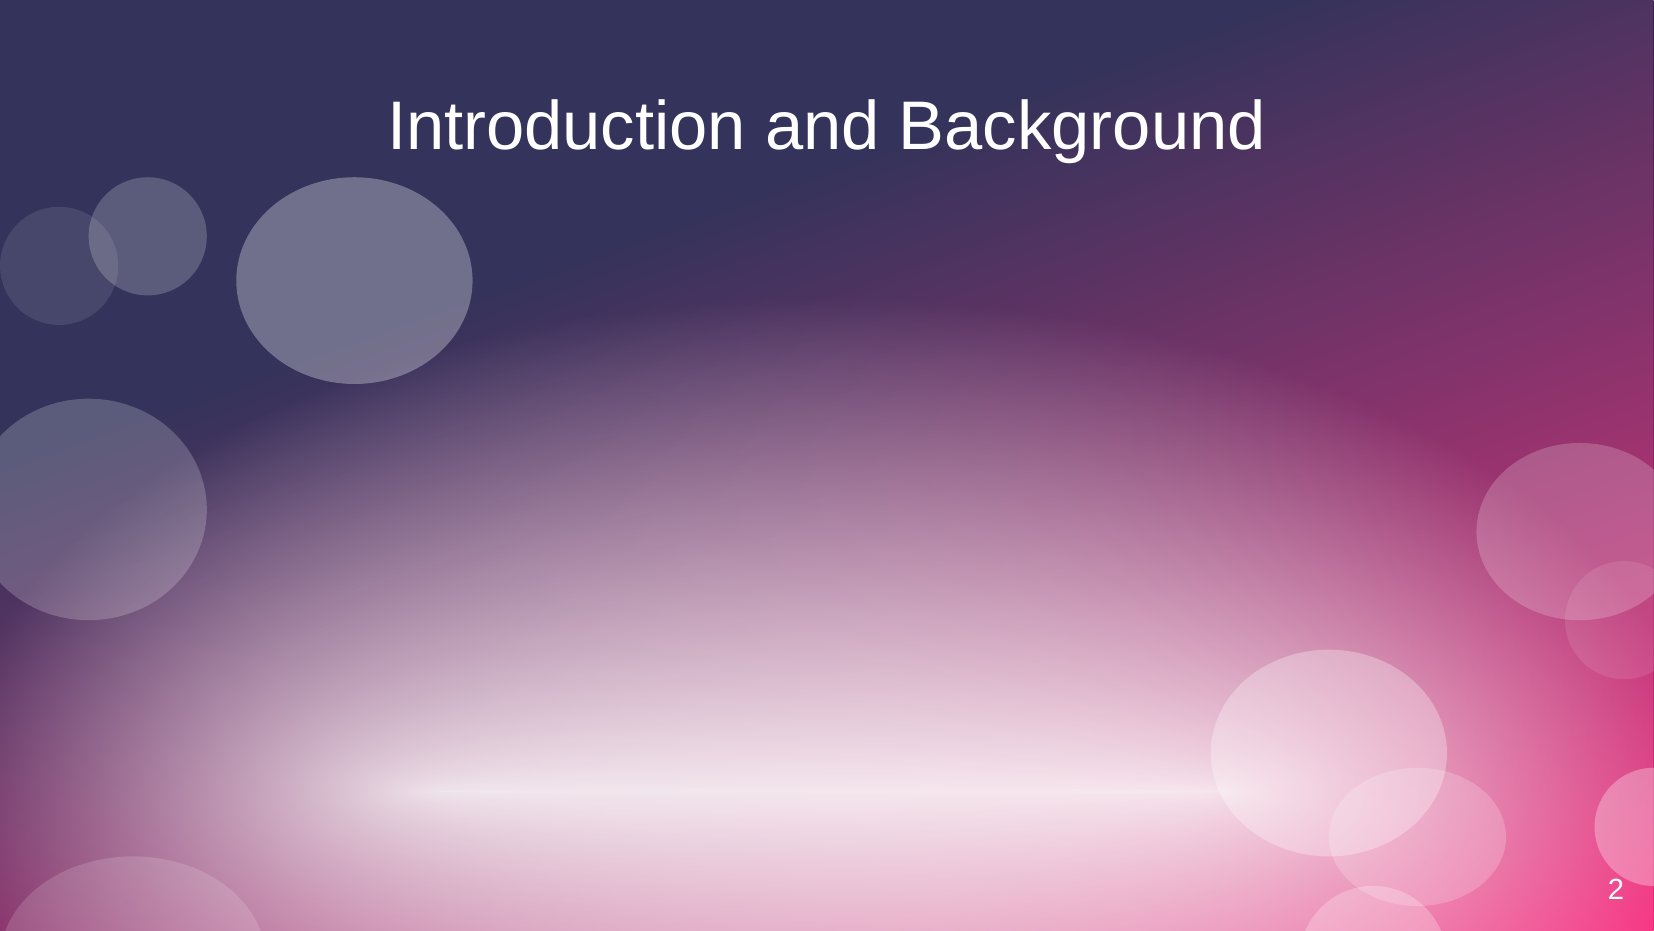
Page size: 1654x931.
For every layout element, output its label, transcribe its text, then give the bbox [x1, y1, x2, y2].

title Introduction and Background [88, 44, 1565, 207]
